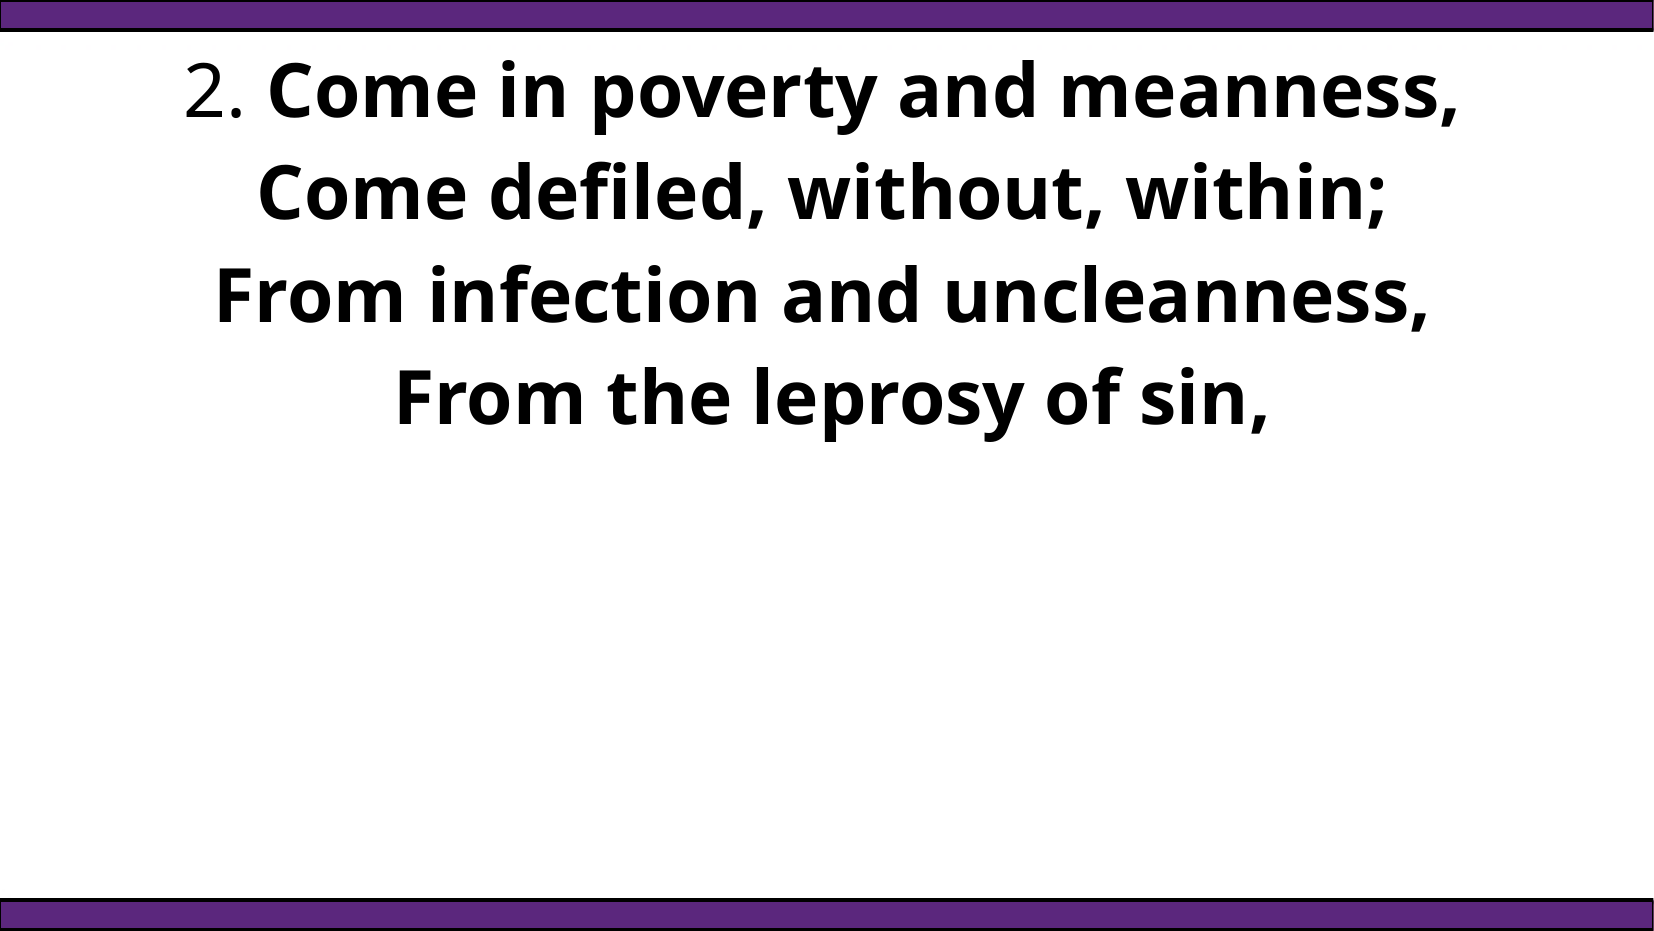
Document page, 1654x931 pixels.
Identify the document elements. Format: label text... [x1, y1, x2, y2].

text_box [0, 0, 1654, 31]
text_box 2. Come in poverty and meanness, Come defiled, without, within; From infection and uncleanness, From the leprosy of sin, [90, 30, 1576, 445]
text_box [0, 900, 1654, 931]
picture [0, 31, 1654, 900]
